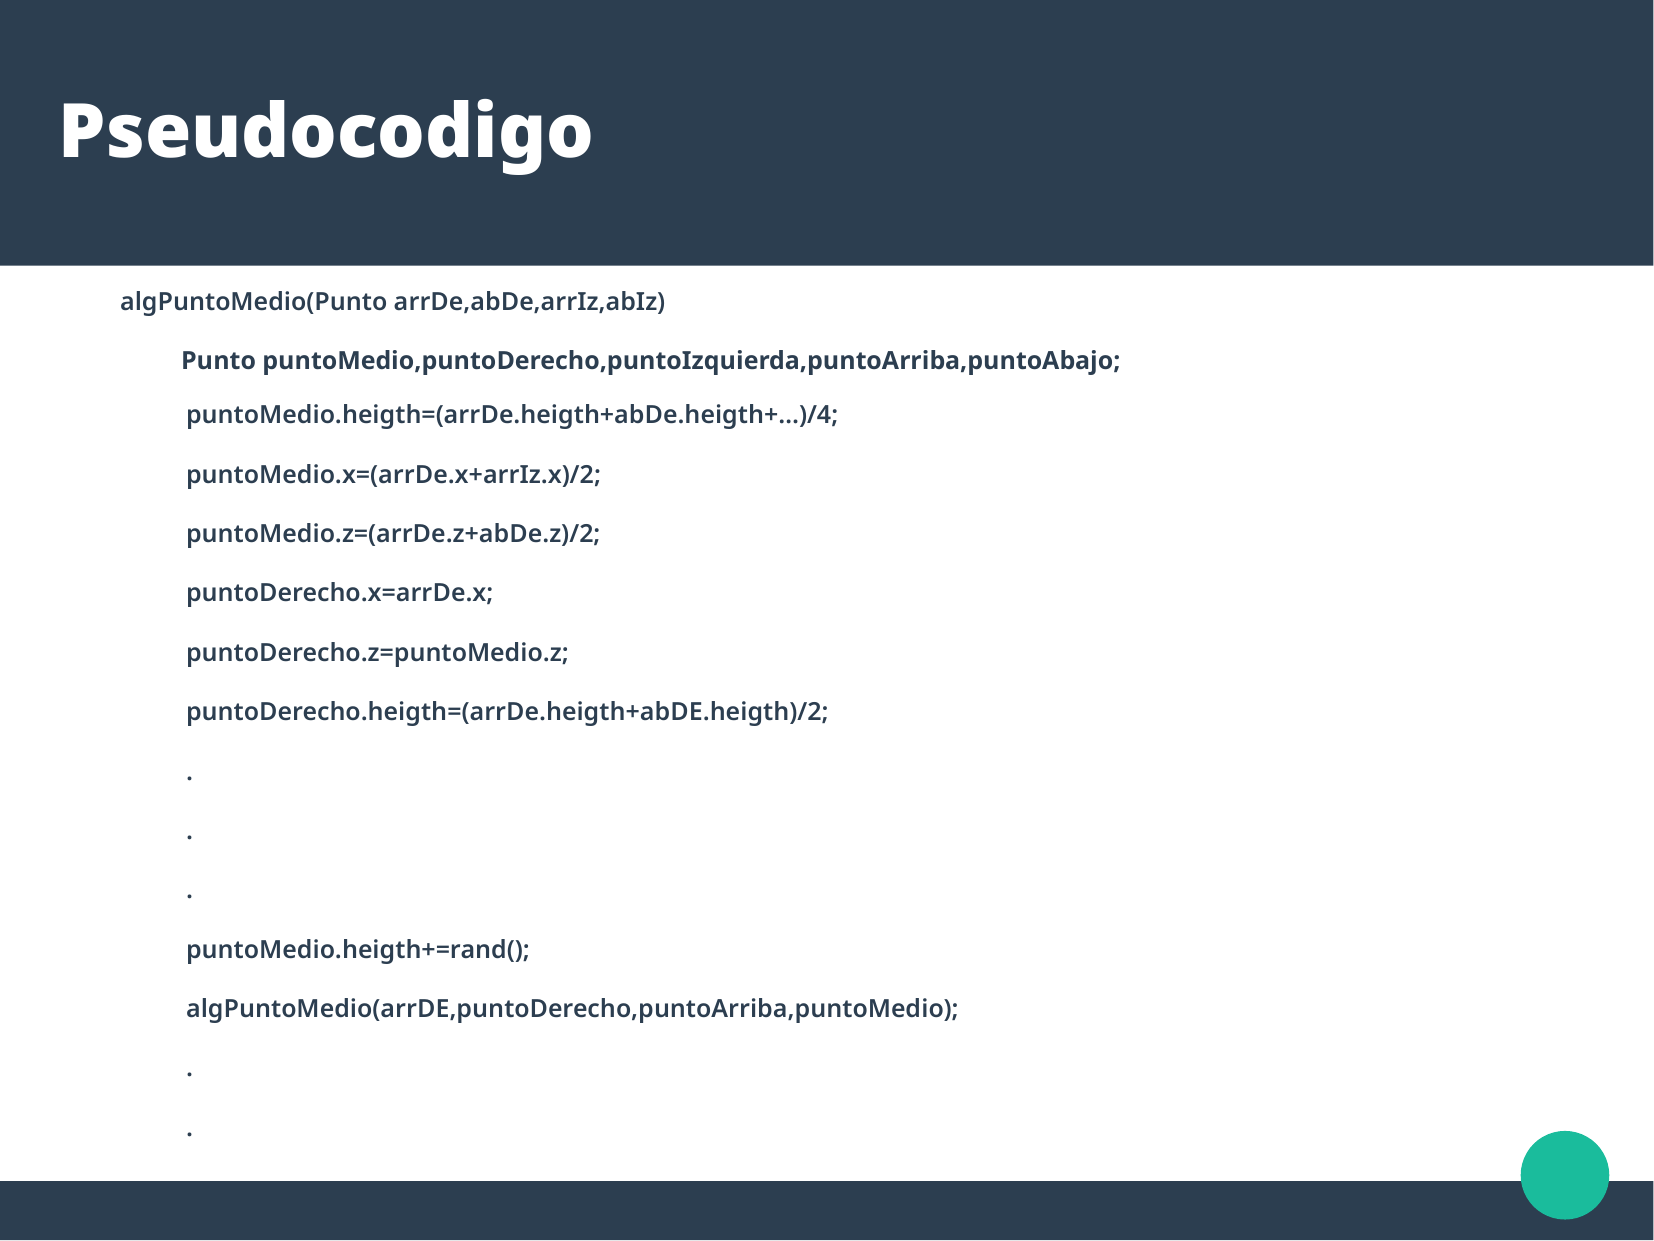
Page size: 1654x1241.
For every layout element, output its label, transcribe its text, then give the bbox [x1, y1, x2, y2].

title Pseudocodigo [59, 49, 1595, 207]
list algPuntoMedio(Punto arrDe,abDe,arrIz,abIz) Punto puntoMedio,puntoDerecho,puntoIzquierda,puntoArriba,puntoAbajo; puntoMedio.heigth=(arrDe.heigth+abDe.heigth+…)/4; puntoMedio.x=(arrDe.x+arrIz.x)/2; puntoMedio.z=(arrDe.z+abDe.z)/2; puntoDerecho.x=arrDe.x; puntoDerecho.z=puntoMedio.z; puntoDerecho.heigth=(arrDe.heigth+abDE.heigth)/2; . . . puntoMedio.heigth+=rand(); algPuntoMedio(arrDE,puntoDerecho,puntoArriba,puntoMedio); . . [59, 283, 1595, 1152]
